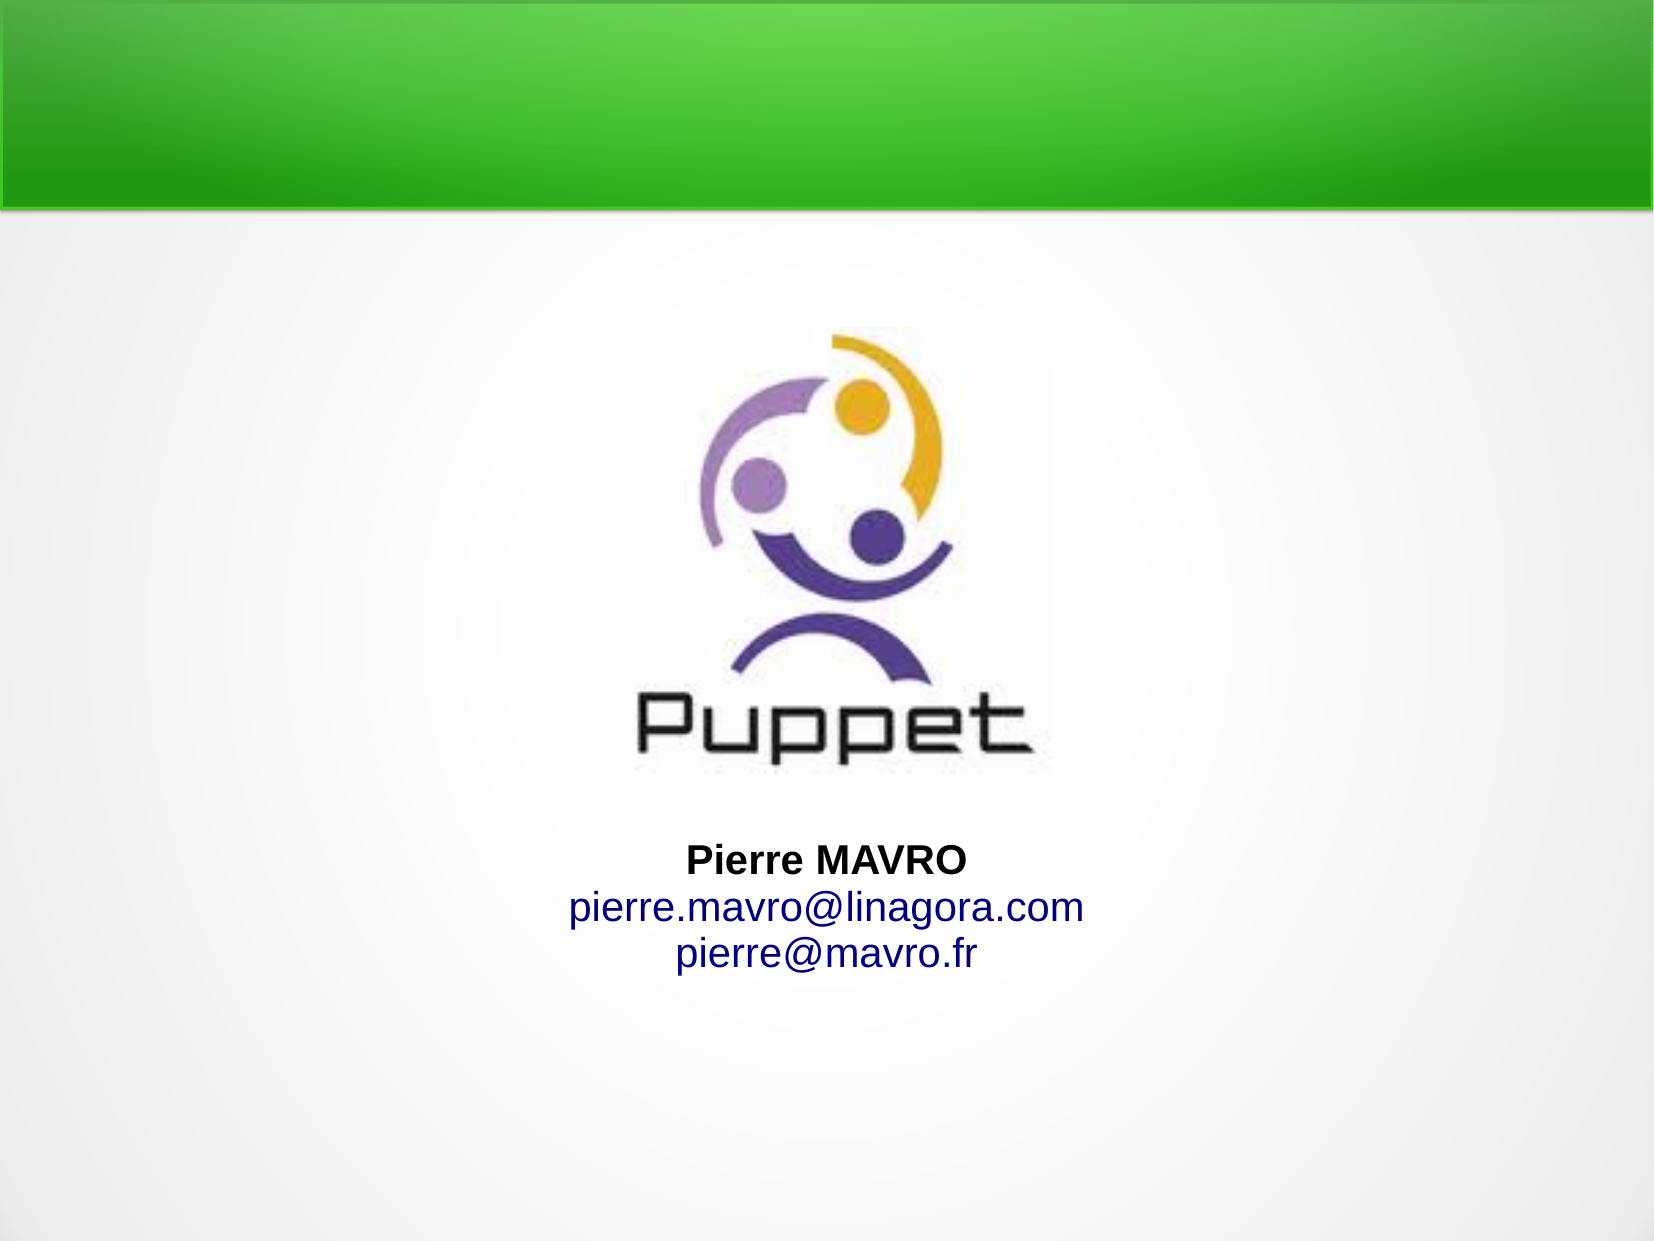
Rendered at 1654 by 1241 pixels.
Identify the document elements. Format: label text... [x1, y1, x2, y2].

picture [614, 327, 1052, 774]
subtitle Pierre MAVRO pierre.mavro@linagora.com pierre@mavro.fr [82, 49, 1571, 1010]
